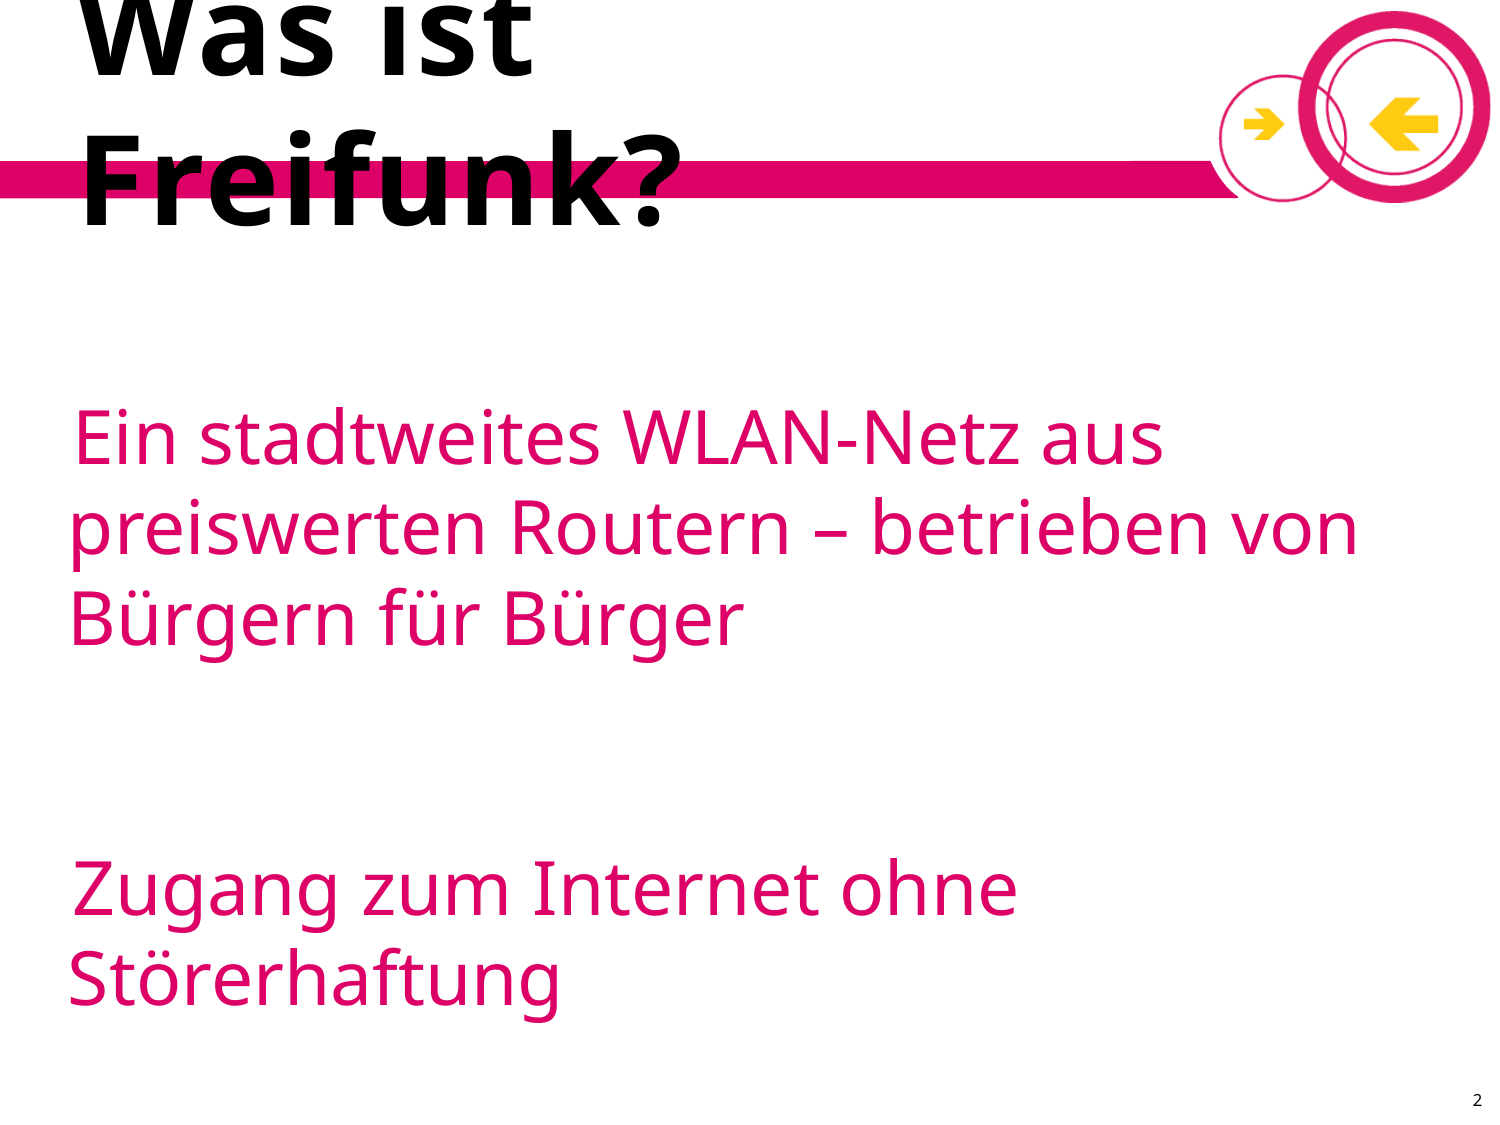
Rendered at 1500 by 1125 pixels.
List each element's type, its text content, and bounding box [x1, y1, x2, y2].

list Ein stadtweites WLAN-Netz aus preiswerten Routern – betrieben von Bürgern für Bürger Zugang zum Internet ohne Störerhaftung [53, 302, 1447, 1059]
picture [1218, 11, 1491, 203]
slide_number <Foliennummer> [1202, 1077, 1483, 1125]
title Was ist Freifunk? [76, 40, 1060, 161]
